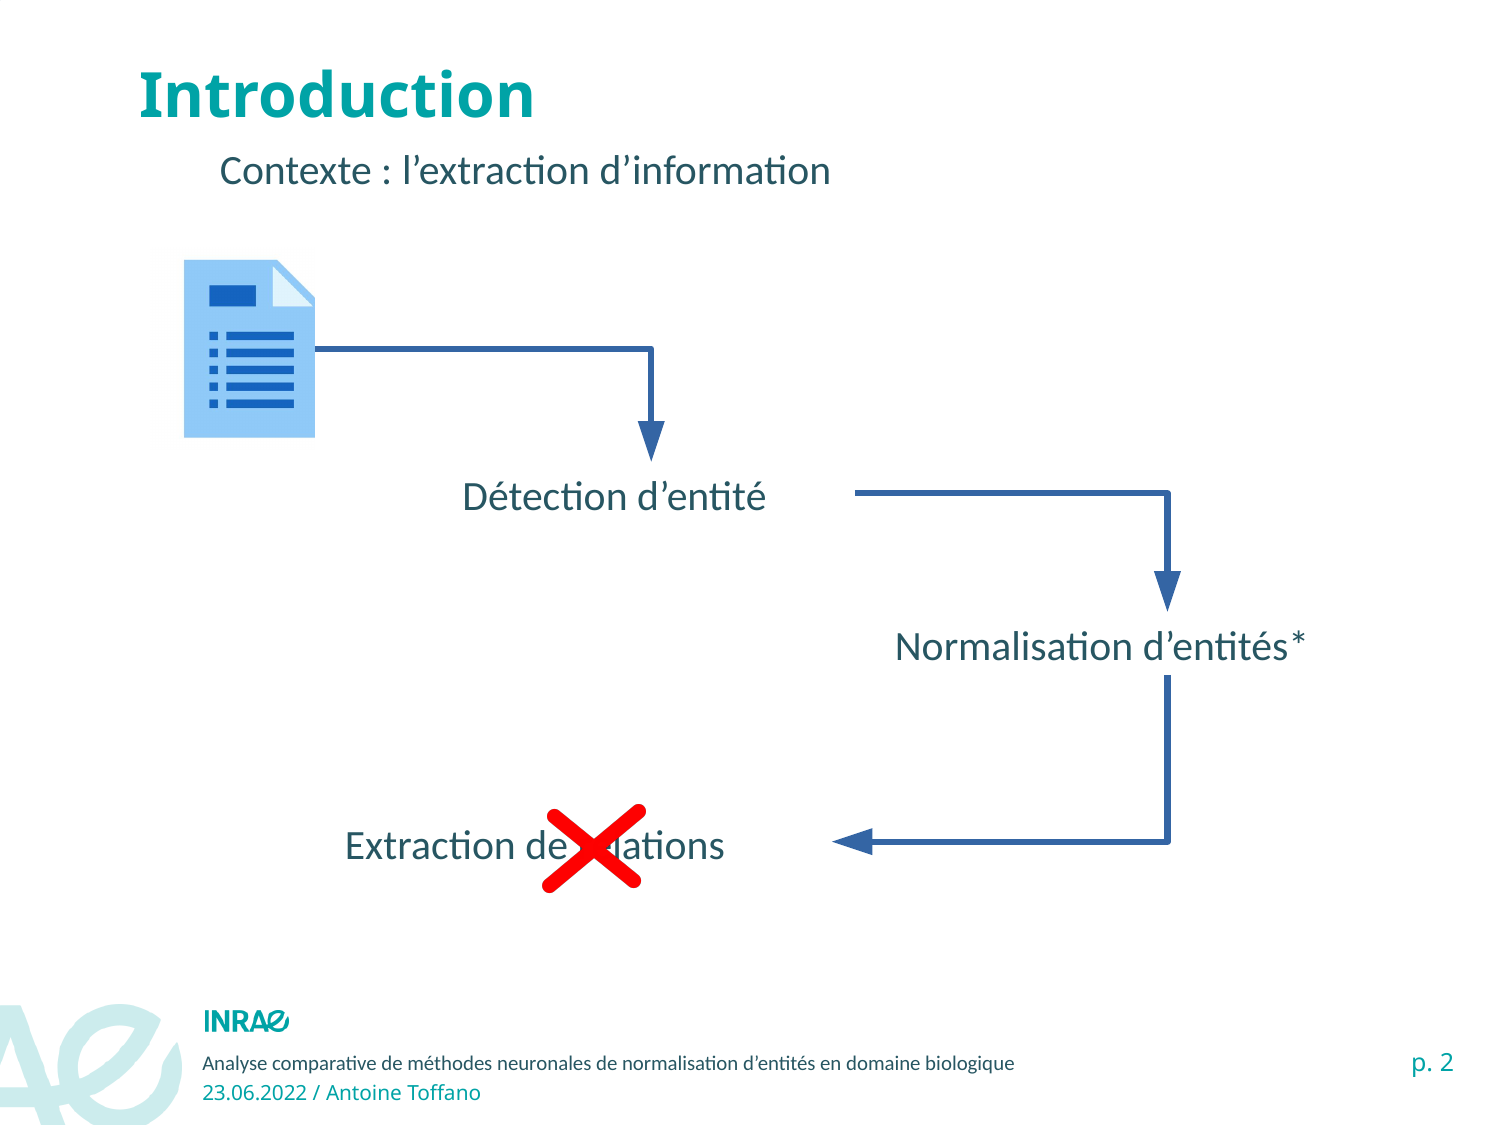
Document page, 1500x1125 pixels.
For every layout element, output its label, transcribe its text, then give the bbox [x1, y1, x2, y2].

text_box Introduction [139, 24, 1396, 170]
text_box Contexte : l’extraction d’information [205, 140, 1396, 253]
text_box Extraction de relations [330, 810, 495, 874]
text_box Extraction de relations [693, 810, 832, 874]
text_box Détection d’entité [447, 461, 855, 525]
picture [150, 247, 315, 450]
picture [0, 996, 328, 1125]
text_box Normalisation d’entités* [879, 611, 1455, 675]
picture [495, 747, 693, 946]
